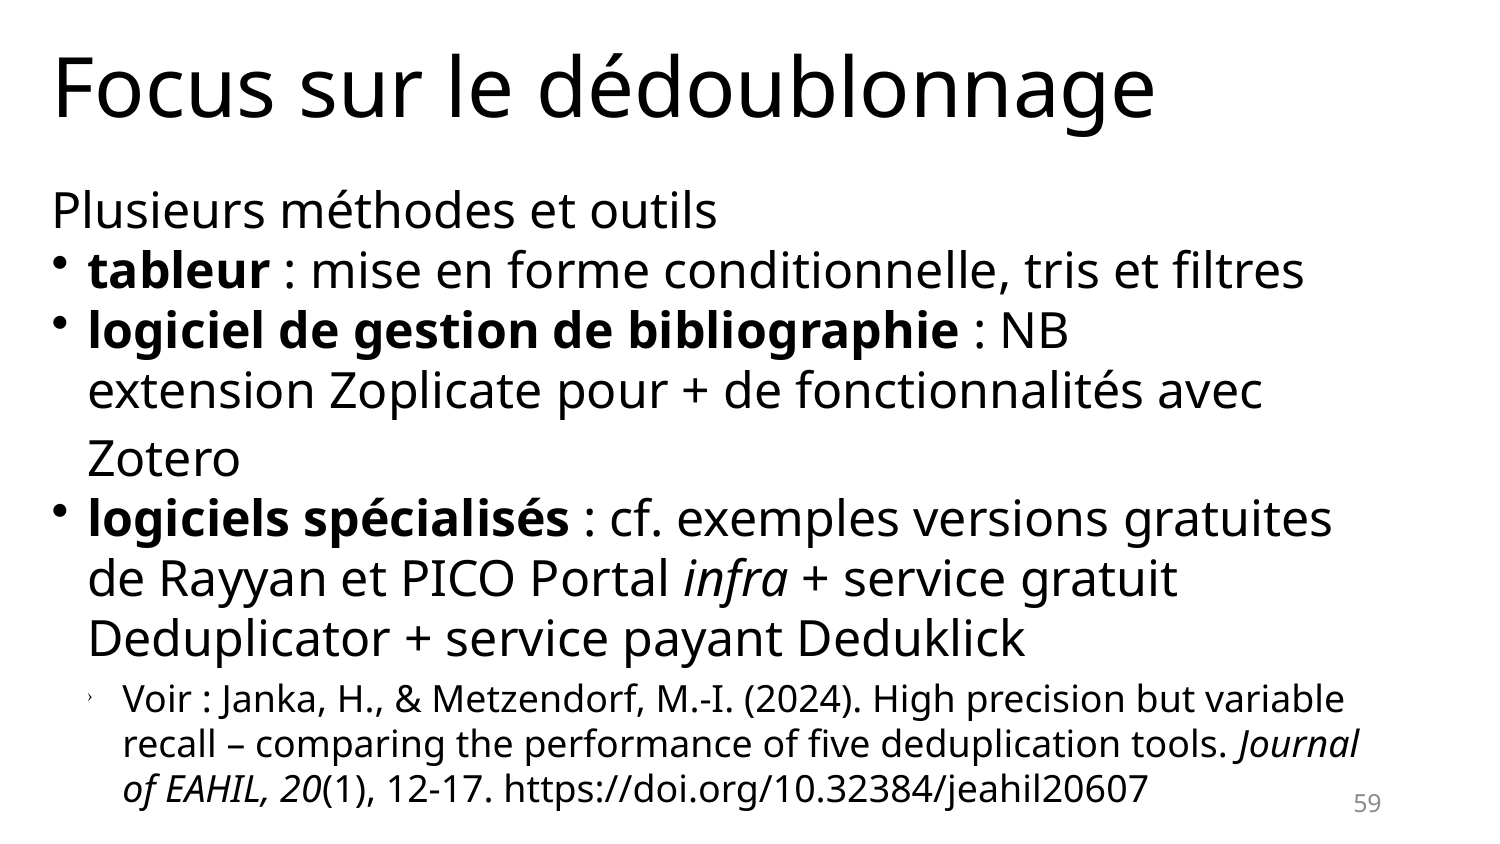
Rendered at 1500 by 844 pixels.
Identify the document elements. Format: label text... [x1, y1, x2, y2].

text_box Plusieurs méthodes et outils tableur : mise en forme conditionnelle, tris et filtres logiciel de gestion de bibliographie : NB extension Zoplicate pour + de fonctionnalités avec Zotero logiciels spécialisés : cf. exemples versions gratuites de Rayyan et PICO Portal infra + service gratuit Deduplicator + service payant Deduklick Voir : Janka, H., & Metzendorf, M.-I. (2024). High precision but variable recall – comparing the performance of five deduplication tools. Journal of EAHIL, 20(1), 12‑17. https://doi.org/10.32384/jeahil20607 [36, 171, 1383, 844]
title Focus sur le dédoublonnage [36, 9, 1500, 173]
